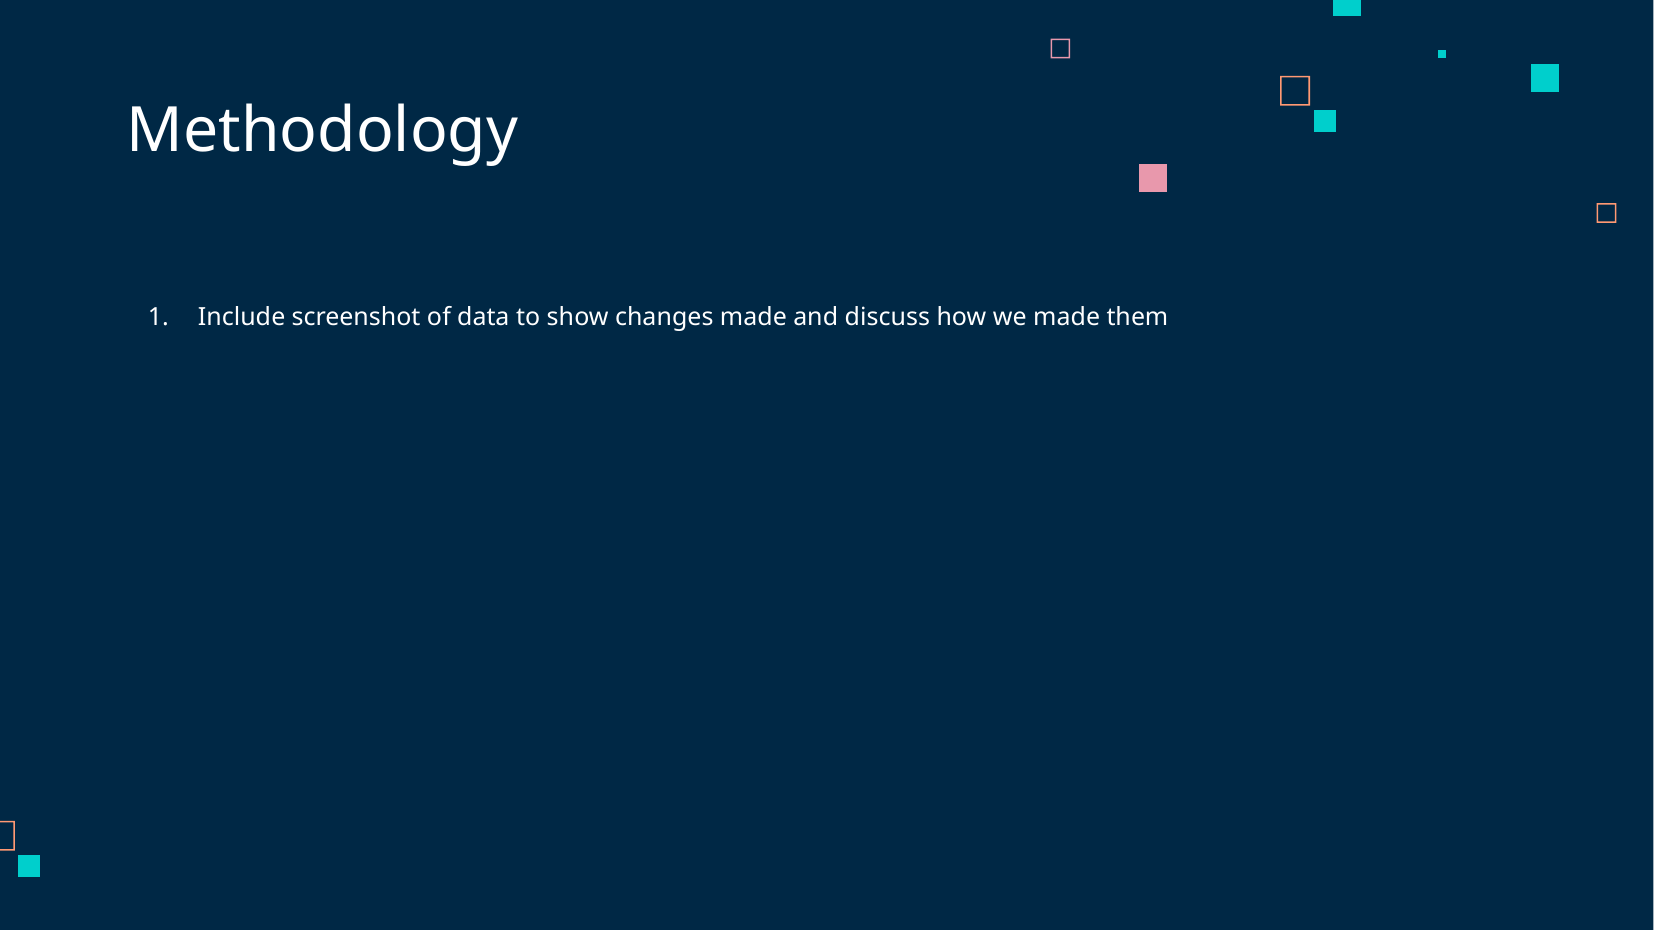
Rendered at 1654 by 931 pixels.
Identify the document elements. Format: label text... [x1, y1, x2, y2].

title Methodology [111, 74, 967, 179]
list Include screenshot of data to show changes made and discuss how we made them [107, 192, 1531, 877]
